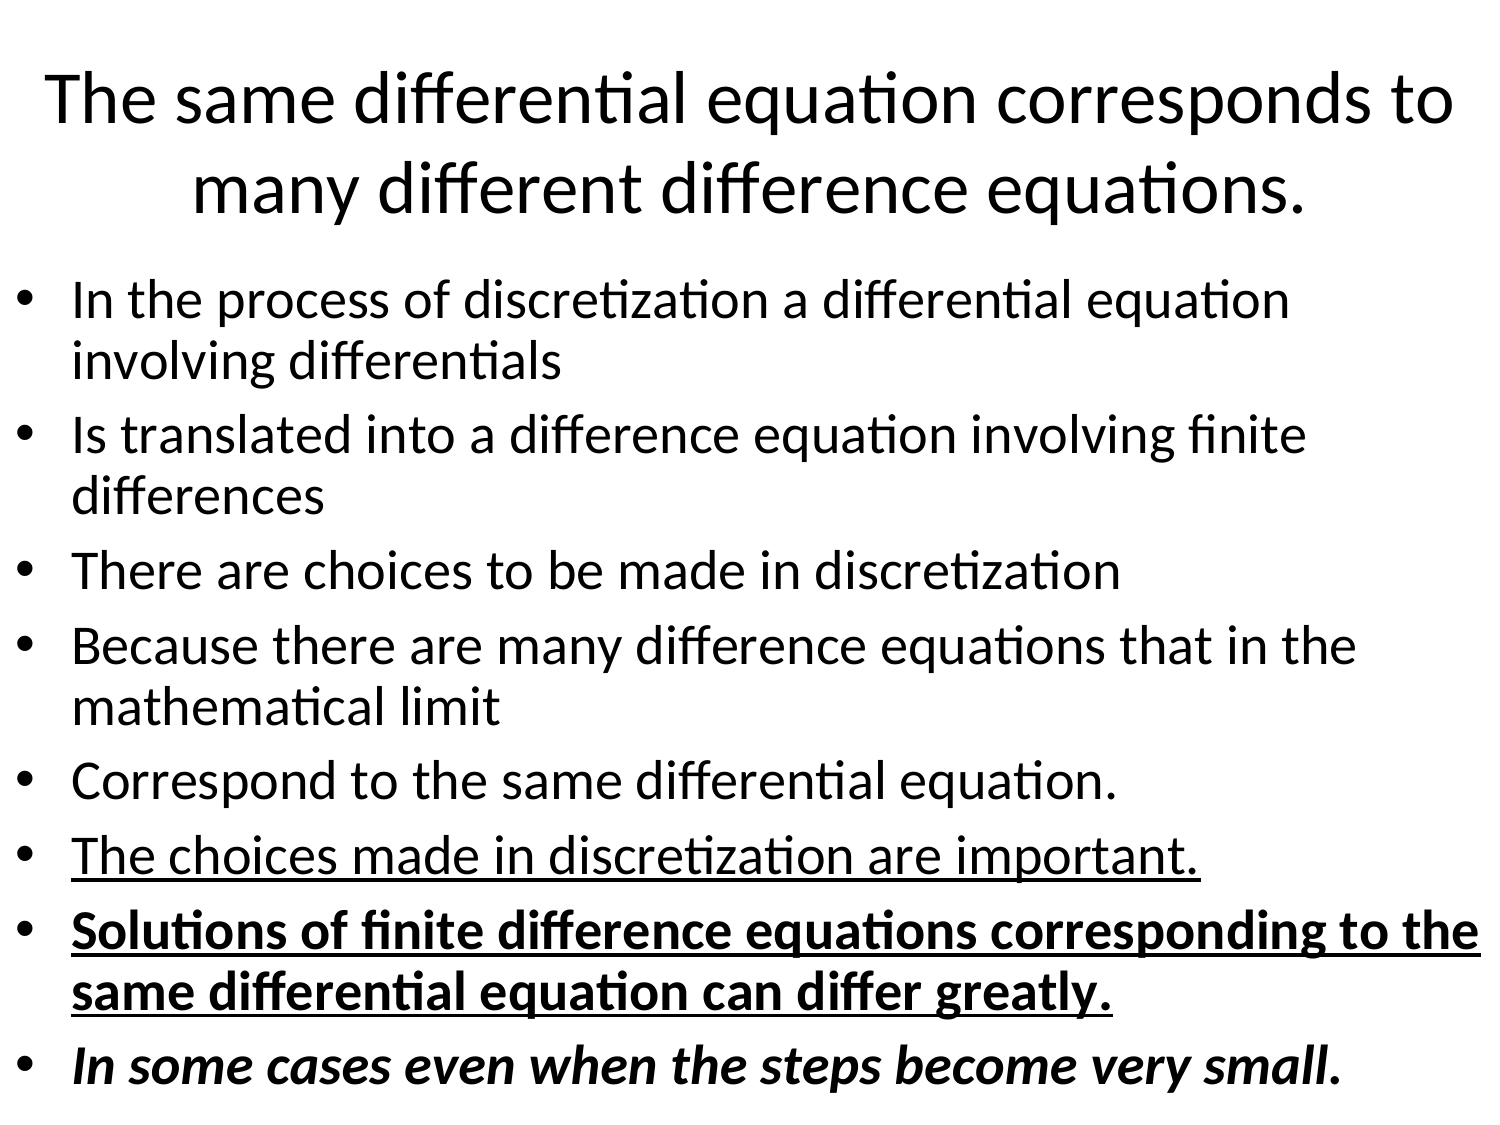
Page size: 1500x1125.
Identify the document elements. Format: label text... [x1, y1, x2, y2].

list In the process of discretization a differential equation involving differentials Is translated into a difference equation involving finite differences There are choices to be made in discretization Because there are many difference equations that in the mathematical limit Correspond to the same differential equation. The choices made in discretization are important. Solutions of finite difference equations corresponding to the same differential equation can differ greatly. In some cases even when the steps become very small. [0, 262, 1500, 1125]
title The same differential equation corresponds to many different difference equations. [0, 45, 1500, 233]
